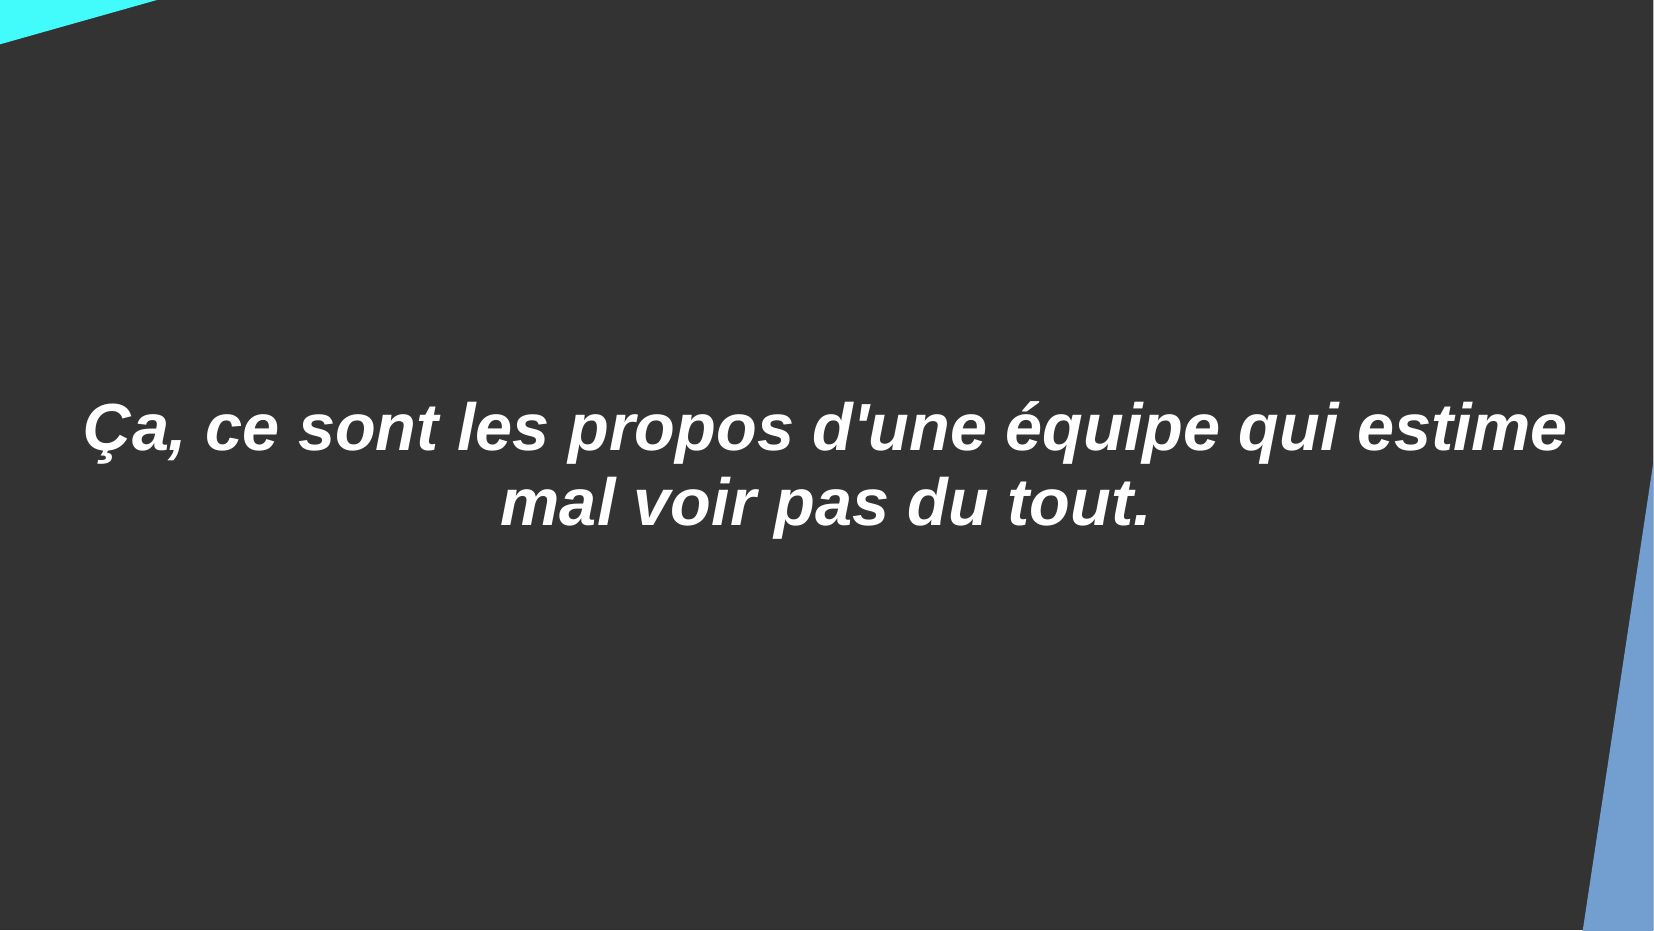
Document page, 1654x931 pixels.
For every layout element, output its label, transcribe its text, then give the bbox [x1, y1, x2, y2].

text_box [1582, 457, 1654, 931]
text_box [0, 0, 157, 45]
title Ça, ce sont les propos d'une équipe qui estime mal voir pas du tout. [31, 367, 1622, 563]
